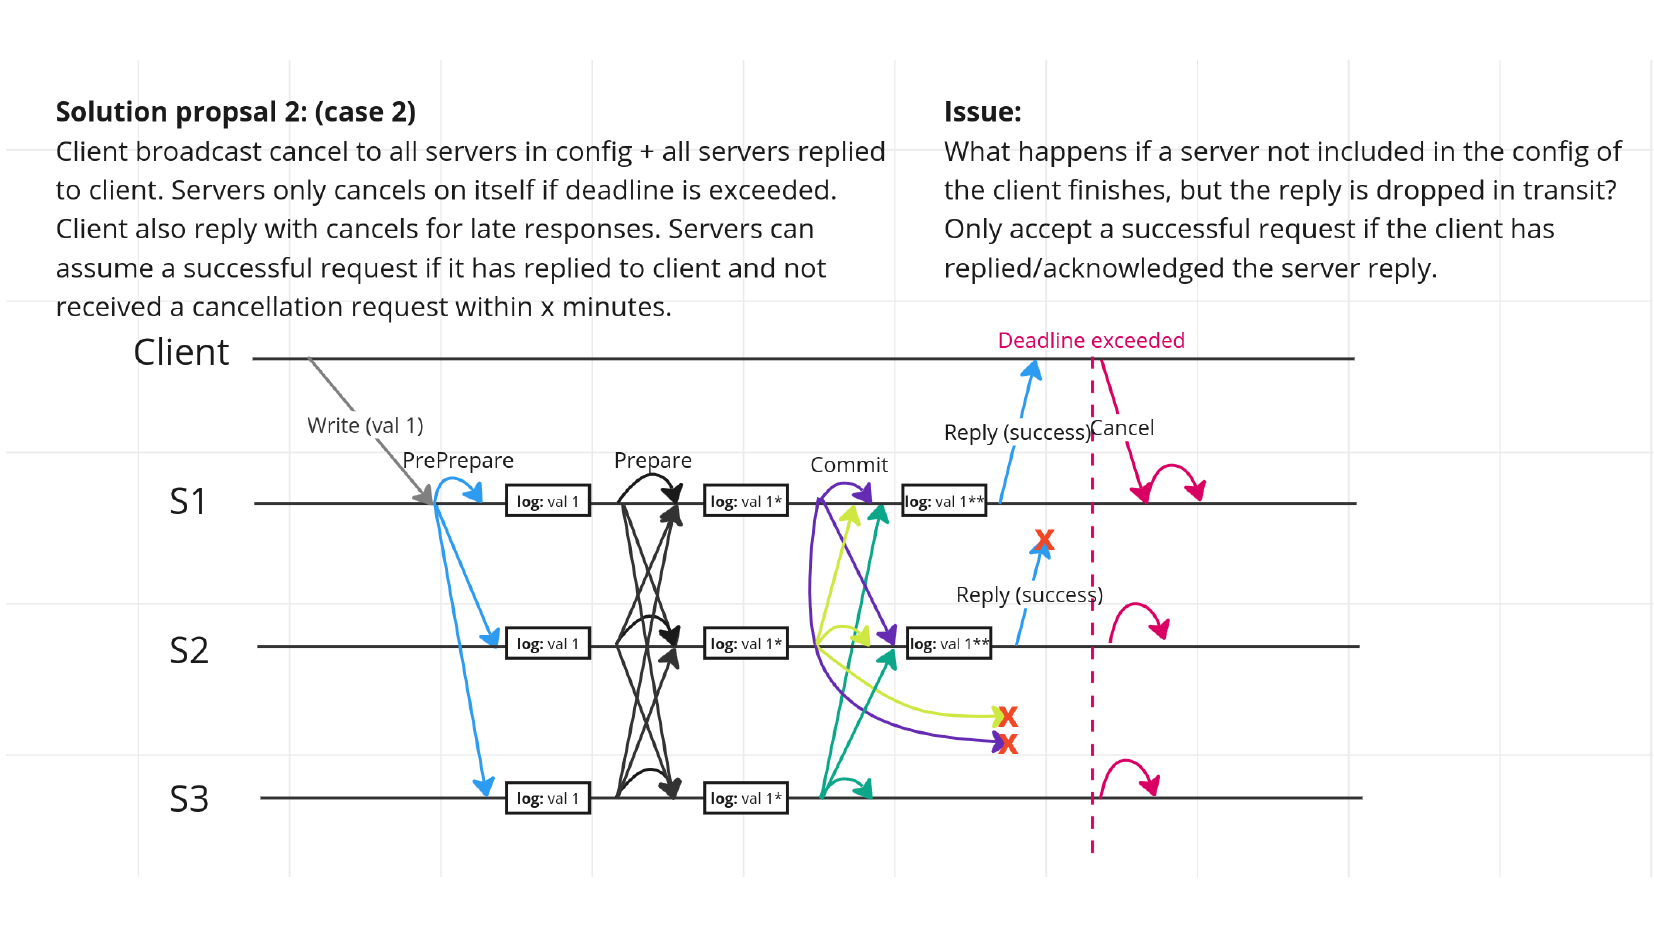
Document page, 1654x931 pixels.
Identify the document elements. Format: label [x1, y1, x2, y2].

picture [6, 60, 1654, 878]
